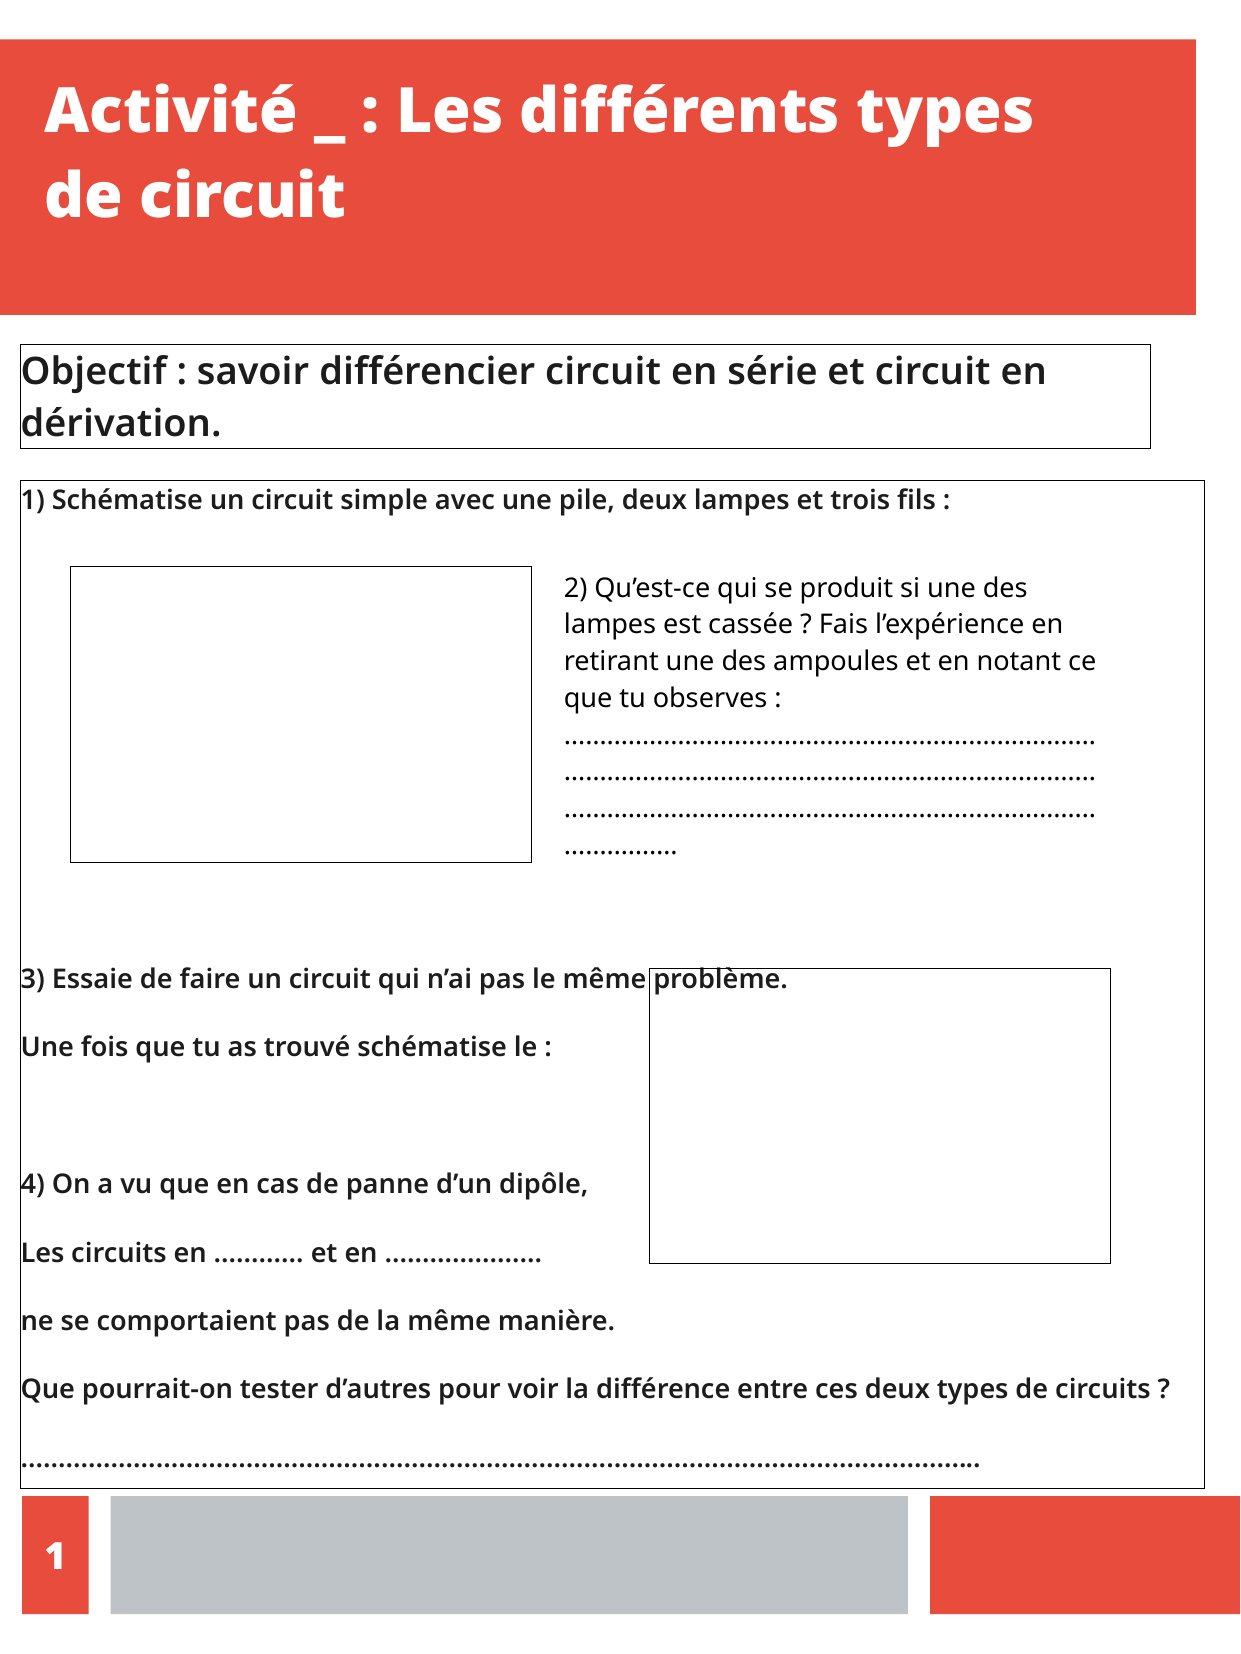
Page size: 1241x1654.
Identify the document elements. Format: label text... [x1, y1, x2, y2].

list Objectif : savoir différencier circuit en série et circuit en dérivation. [20, 344, 1151, 449]
text_box 2) Qu’est-ce qui se produit si une des lampes est cassée ? Fais l’expérience en retirant une des ampoules et en notant ce que tu observes : ……………………………………………………………………………………………………………………………………………………………………………………………………………………. [549, 561, 1128, 845]
text_box [70, 566, 532, 863]
list 1) Schématise un circuit simple avec une pile, deux lampes et trois fils : 3) Essaie de faire un circuit qui n’ai pas le même problème. Une fois que tu as trouvé schématise le : 4) On a vu que en cas de panne d’un dipôle, Les circuits en ………… et en ………………… ne se comportaient pas de la même manière. Que pourrait-on tester d’autres pour voir la différence entre ces deux types de circuits ? ……………………………………………………………………………………………………………….. [20, 480, 1205, 1489]
title Activité _ : Les différents types de circuit [44, 78, 1111, 237]
text_box [649, 968, 1111, 1264]
